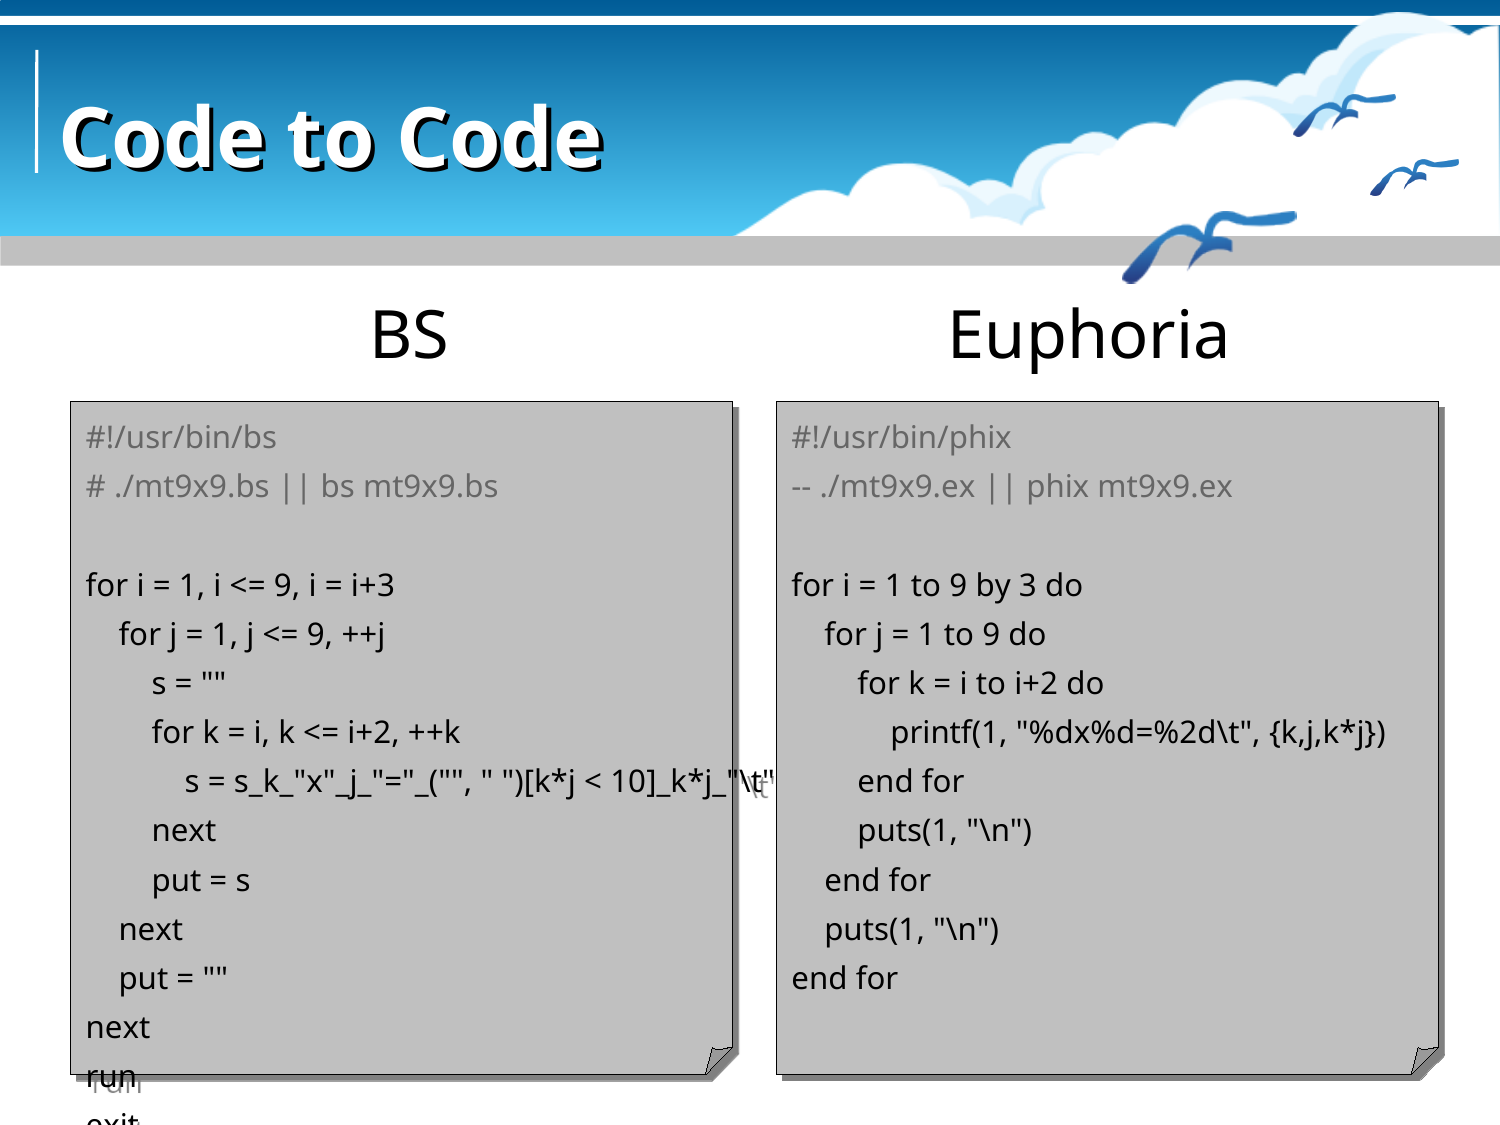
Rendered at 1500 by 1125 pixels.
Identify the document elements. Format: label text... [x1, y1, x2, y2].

text_box #!/usr/bin/phix -- ./mt9x9.ex || phix mt9x9.ex for i = 1 to 9 by 3 do for j = 1 to 9 do for k = i to i+2 do printf(1, "%dx%d=%2d\t", {k,j,k*j}) end for puts(1, "\n") end for puts(1, "\n") end for [776, 401, 1439, 1075]
text_box #!/usr/bin/bs # ./mt9x9.bs || bs mt9x9.bs for i = 1, i <= 9, i = i+3 for j = 1, j <= 9, ++j s = "" for k = i, k <= i+2, ++k s = s_k_"x"_j_"="_("", " ")[k*j < 10]_k*j_"\t" next put = s next put = "" next run exit [70, 401, 733, 1075]
text_box BS [354, 283, 491, 388]
text_box Euphoria [933, 283, 1312, 388]
title Code to Code [59, 86, 1465, 186]
picture [730, 12, 1500, 283]
